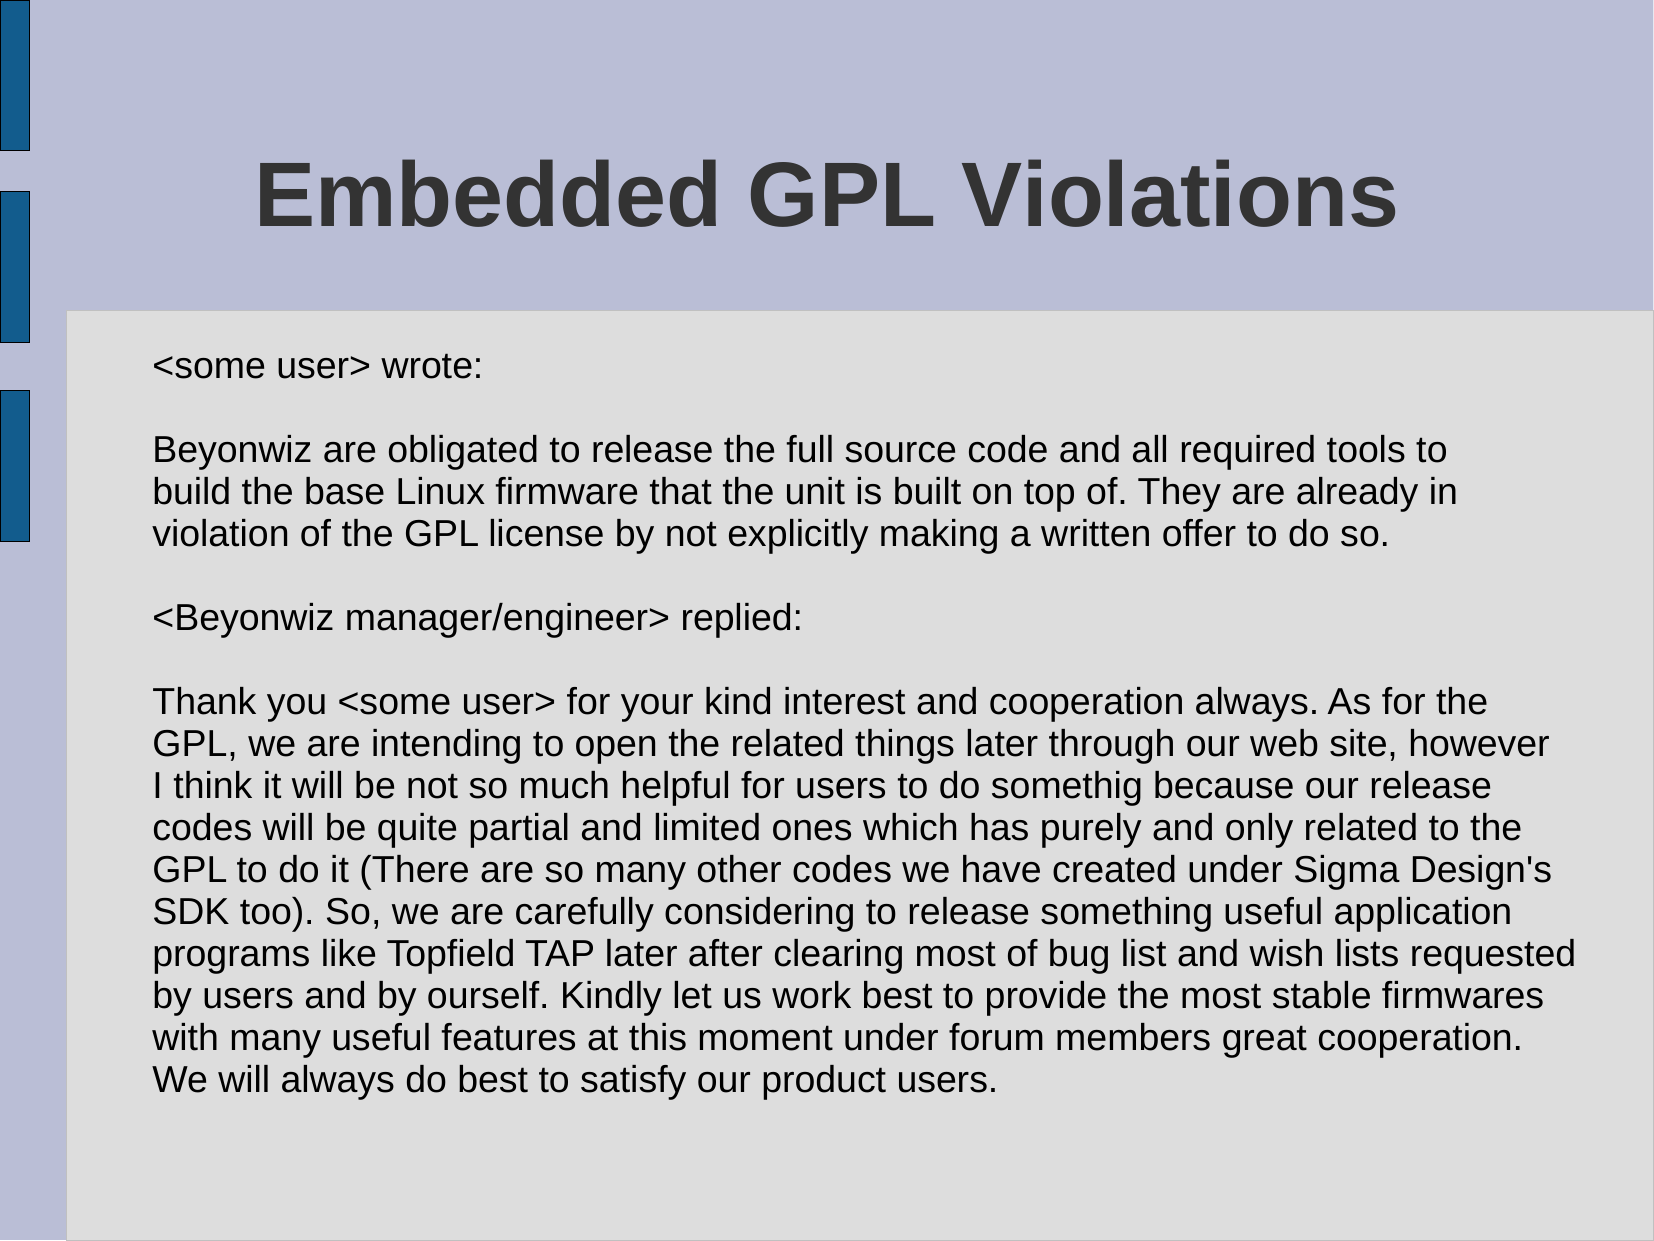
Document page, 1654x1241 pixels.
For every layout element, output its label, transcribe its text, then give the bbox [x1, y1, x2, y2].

title Embedded GPL Violations [121, 91, 1534, 299]
text_box <some user> wrote: Beyonwiz are obligated to release the full source code and all required tools to build the base Linux firmware that the unit is built on top of. They are already in violation of the GPL license by not explicitly making a written offer to do so. <Beyonwiz manager/engineer> replied: Thank you <some user> for your kind interest and cooperation always. As for the GPL, we are intending to open the related things later through our web site, however I think it will be not so much helpful for users to do somethig because our release codes will be quite partial and limited ones which has purely and only related to the GPL to do it (There are so many other codes we have created under Sigma Design's SDK too). So, we are carefully considering to release something useful application programs like Topfield TAP later after clearing most of bug list and wish lists requested by users and by ourself. Kindly let us work best to provide the most stable firmwares with many useful features at this moment under forum members great cooperation. We will always do best to satisfy our product users. [137, 295, 1593, 1108]
